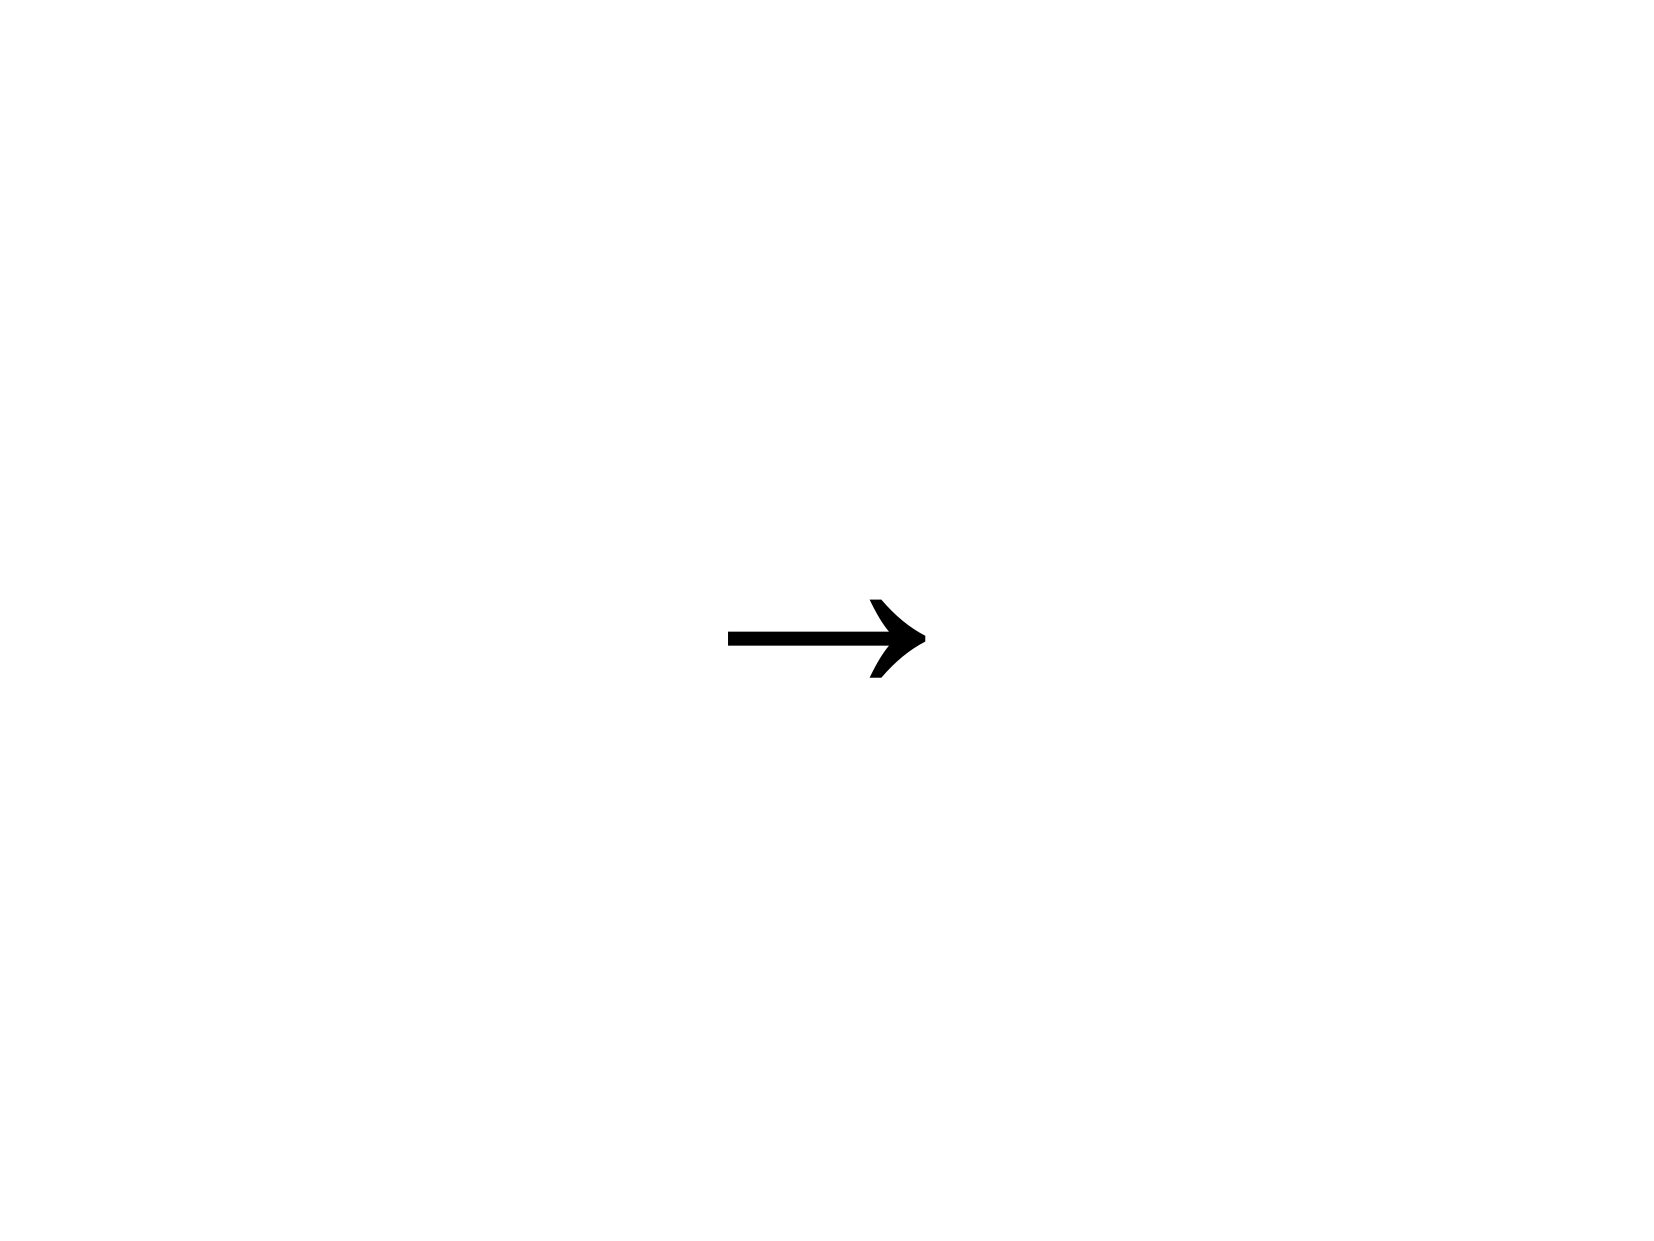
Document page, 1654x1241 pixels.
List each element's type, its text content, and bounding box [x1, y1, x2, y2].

subtitle → [82, 56, 1571, 1102]
